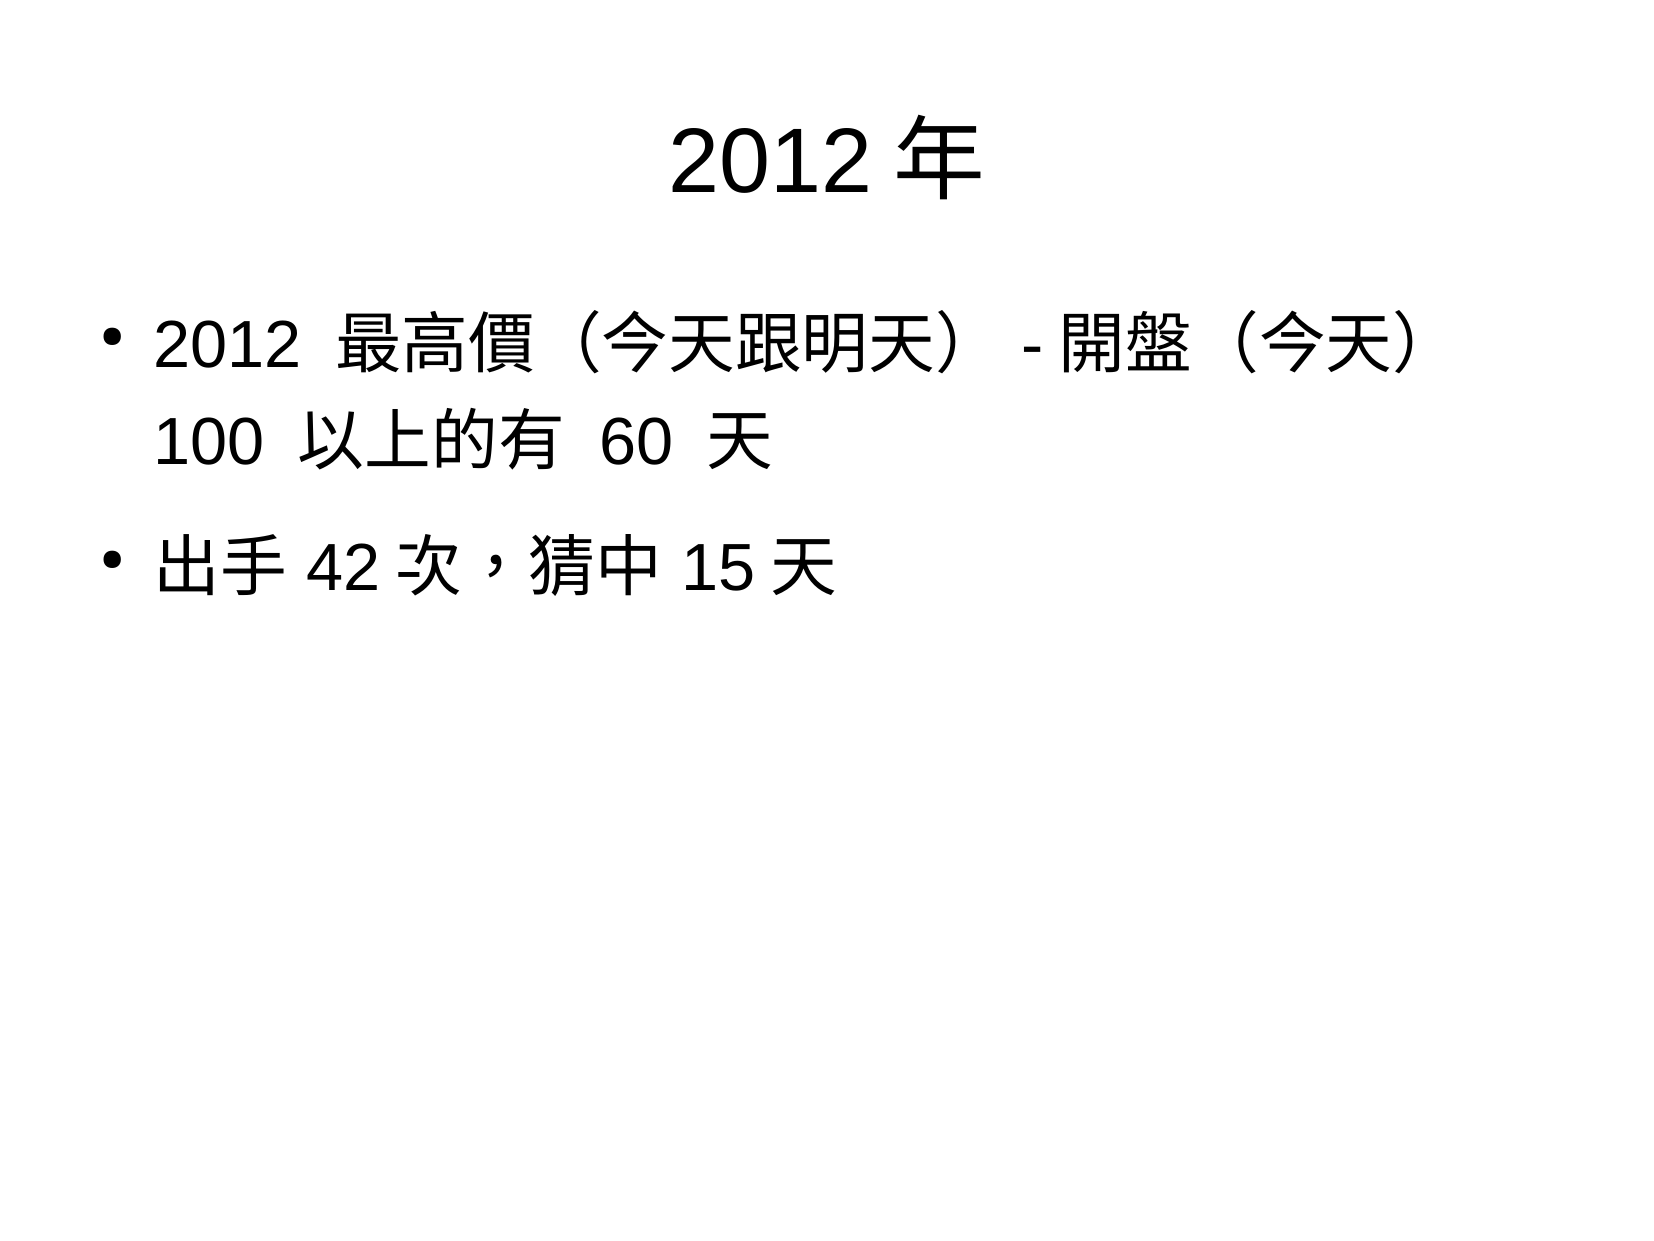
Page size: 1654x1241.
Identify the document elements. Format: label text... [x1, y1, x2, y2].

title 2012年 [82, 49, 1571, 257]
list 2012 最高價（今天跟明天）-開盤（今天） 100 以上的有 60 天 出手42次，猜中15天 [82, 290, 1571, 1010]
